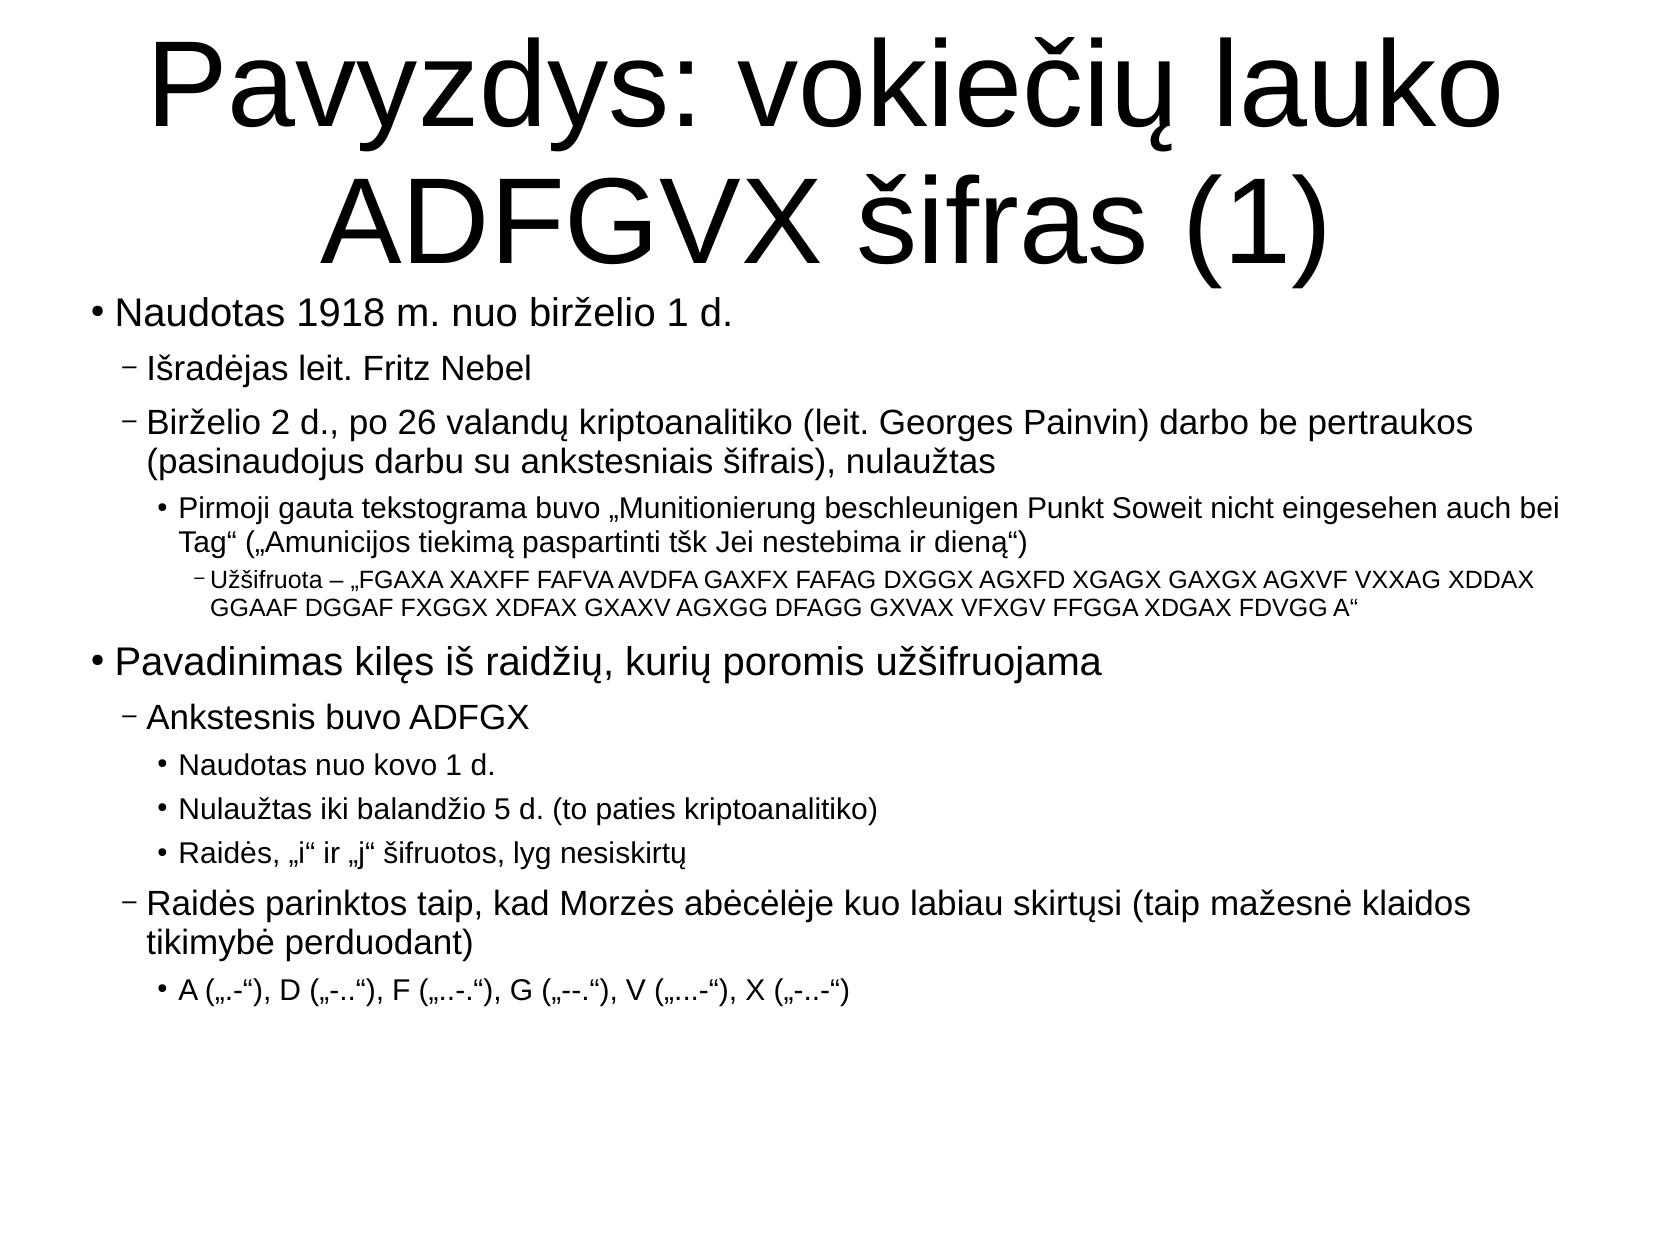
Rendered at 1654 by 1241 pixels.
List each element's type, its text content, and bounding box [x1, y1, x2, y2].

list Naudotas 1918 m. nuo birželio 1 d. Išradėjas leit. Fritz Nebel Birželio 2 d., po 26 valandų kriptoanalitiko (leit. Georges Painvin) darbo be pertraukos (pasinaudojus darbu su ankstesniais šifrais), nulaužtas Pirmoji gauta tekstograma buvo „Munitionierung beschleunigen Punkt Soweit nicht eingesehen auch bei Tag“ („Amunicijos tiekimą paspartinti tšk Jei nestebima ir dieną“) Užšifruota – „FGAXA XAXFF FAFVA AVDFA GAXFX FAFAG DXGGX AGXFD XGAGX GAXGX AGXVF VXXAG XDDAX GGAAF DGGAF FXGGX XDFAX GXAXV AGXGG DFAGG GXVAX VFXGV FFGGA XDGAX FDVGG A“ Pavadinimas kilęs iš raidžių, kurių poromis užšifruojama Ankstesnis buvo ADFGX Naudotas nuo kovo 1 d. Nulaužtas iki balandžio 5 d. (to paties kriptoanalitiko) Raidės, „i“ ir „j“ šifruotos, lyg nesiskirtų Raidės parinktos taip, kad Morzės abėcėlėje kuo labiau skirtųsi (taip mažesnė klaidos tikimybė perduodant) A („.-“), D („-..“), F („..-.“), G („--.“), V („...-“), X („-..-“) [82, 290, 1571, 1010]
title Pavyzdys: vokiečių lauko ADFGVX šifras (1) [82, 16, 1571, 290]
